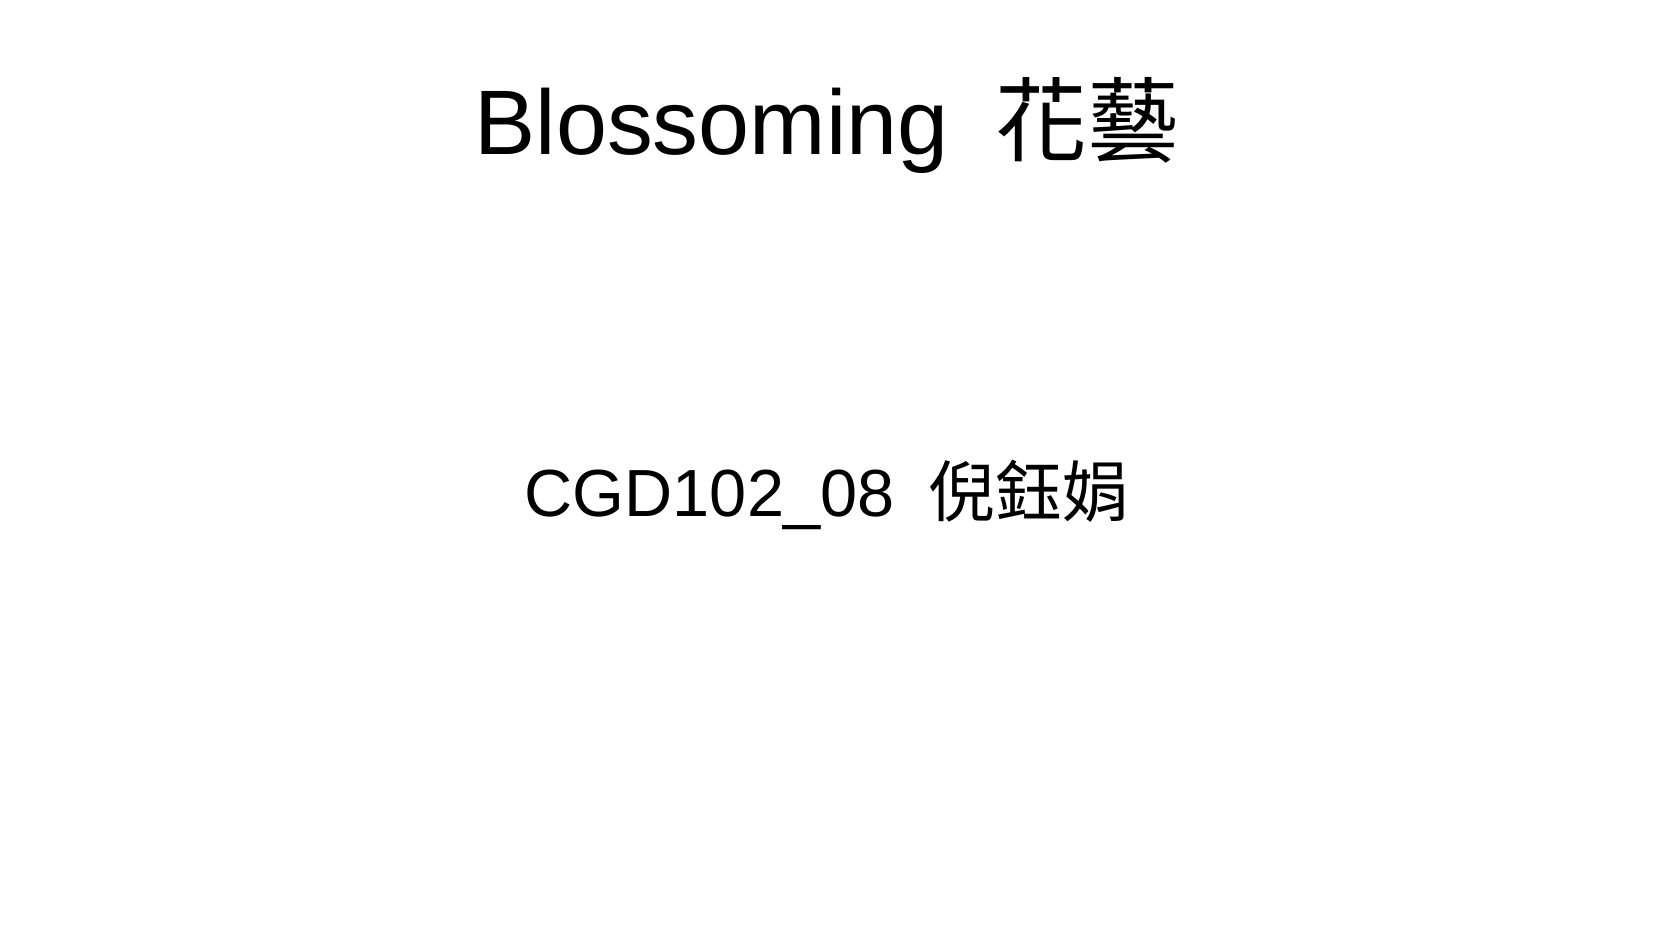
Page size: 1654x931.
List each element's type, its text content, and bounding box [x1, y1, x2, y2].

title Blossoming 花藝 [82, 37, 1571, 193]
subtitle CGD102_08 倪鈺娟 [82, 217, 1571, 758]
